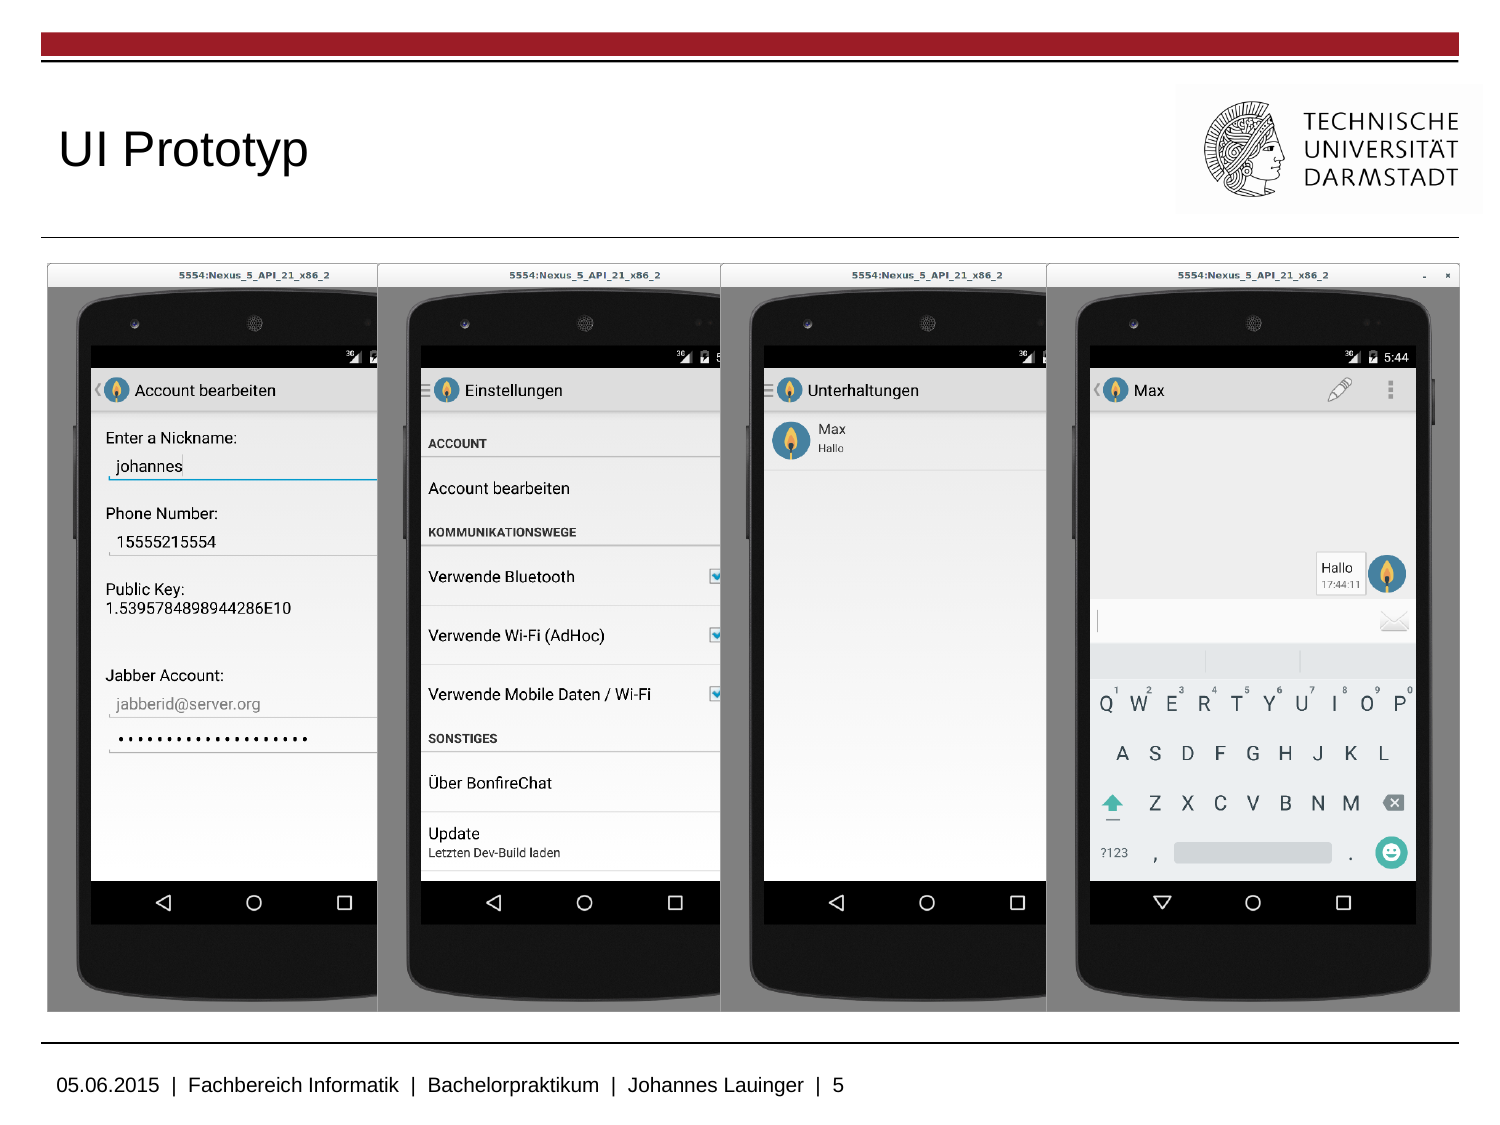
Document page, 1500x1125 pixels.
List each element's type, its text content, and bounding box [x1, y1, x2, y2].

title UI Prototyp [58, 80, 1149, 218]
picture [1175, 84, 1483, 214]
picture [47, 263, 1460, 1012]
